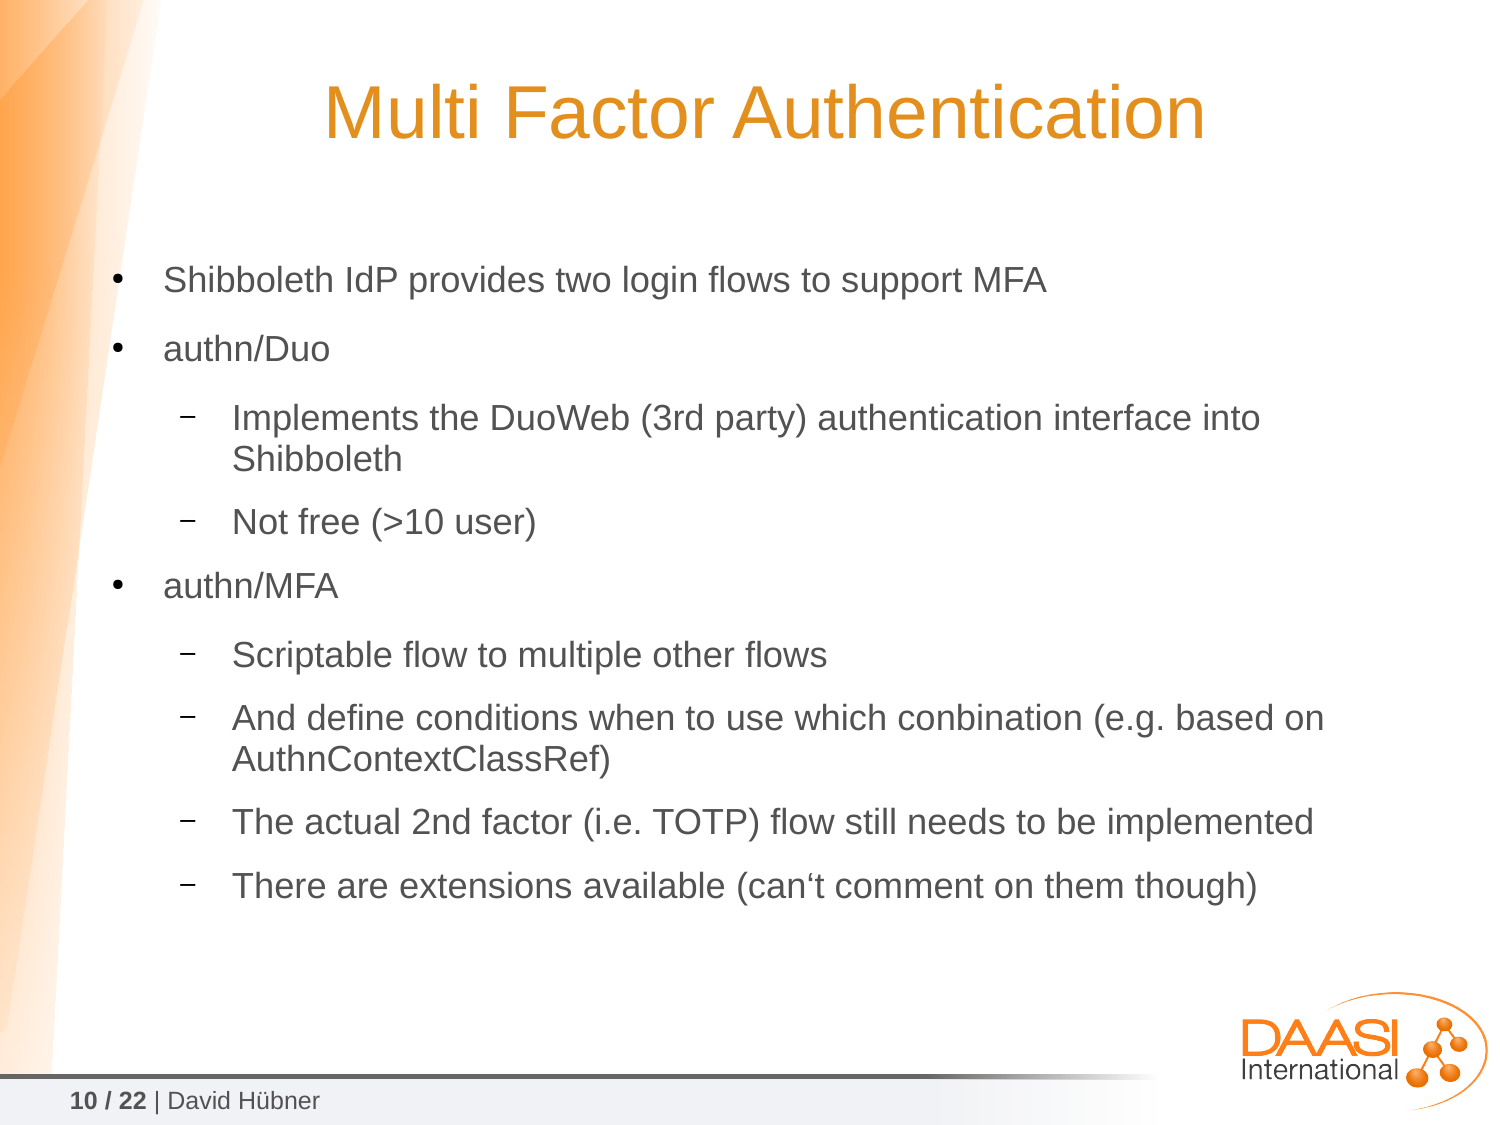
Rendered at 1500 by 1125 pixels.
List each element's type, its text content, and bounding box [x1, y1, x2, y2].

title Multi Factor Authentication [91, 48, 1441, 178]
list Shibboleth IdP provides two login flows to support MFA authn/Duo Implements the DuoWeb (3rd party) authentication interface into Shibboleth Not free (>10 user) authn/MFA Scriptable flow to multiple other flows And define conditions when to use which conbination (e.g. based on AuthnContextClassRef) The actual 2nd factor (i.e. TOTP) flow still needs to be implemented There are extensions available (can‘t comment on them though) [94, 259, 1371, 913]
picture [1240, 992, 1500, 1111]
